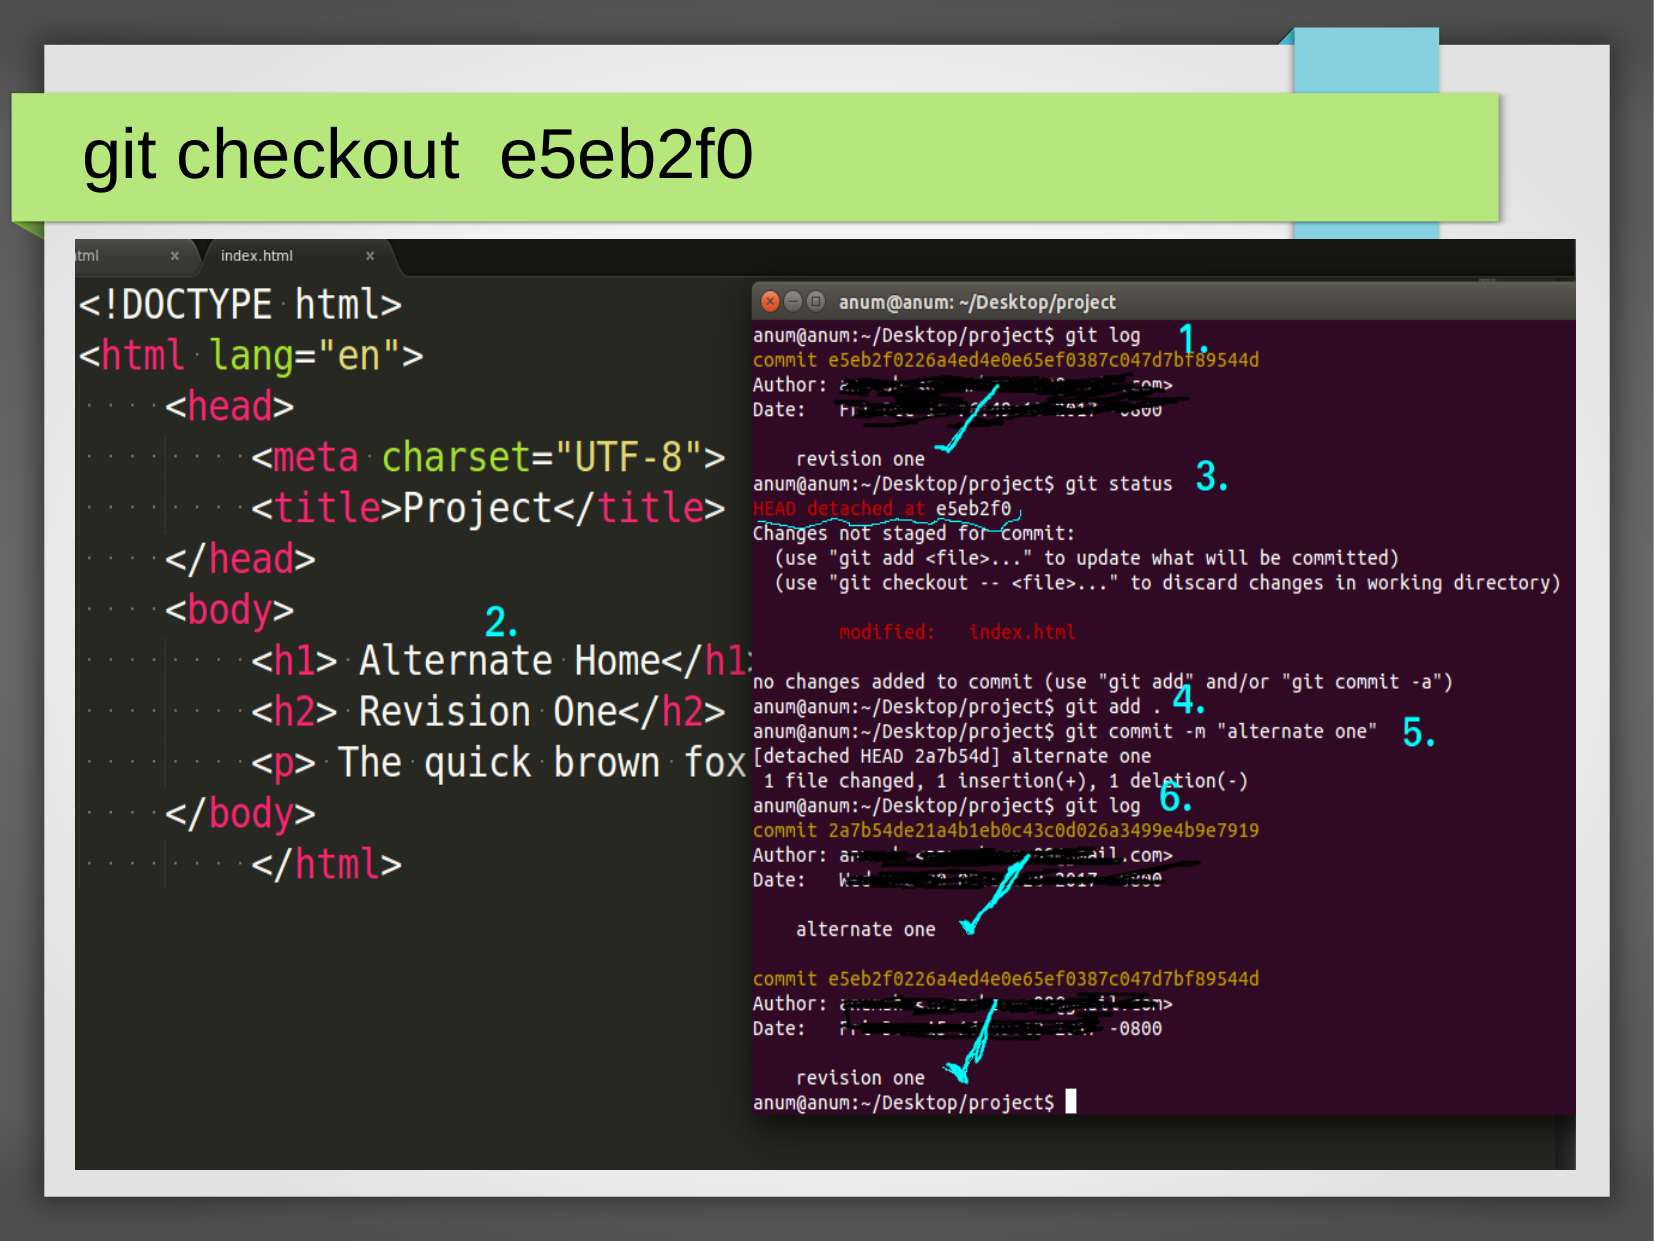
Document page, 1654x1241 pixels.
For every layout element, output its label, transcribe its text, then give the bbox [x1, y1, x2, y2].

title git checkout e5eb2f0 [82, 94, 1264, 213]
picture [0, 0, 1654, 1241]
